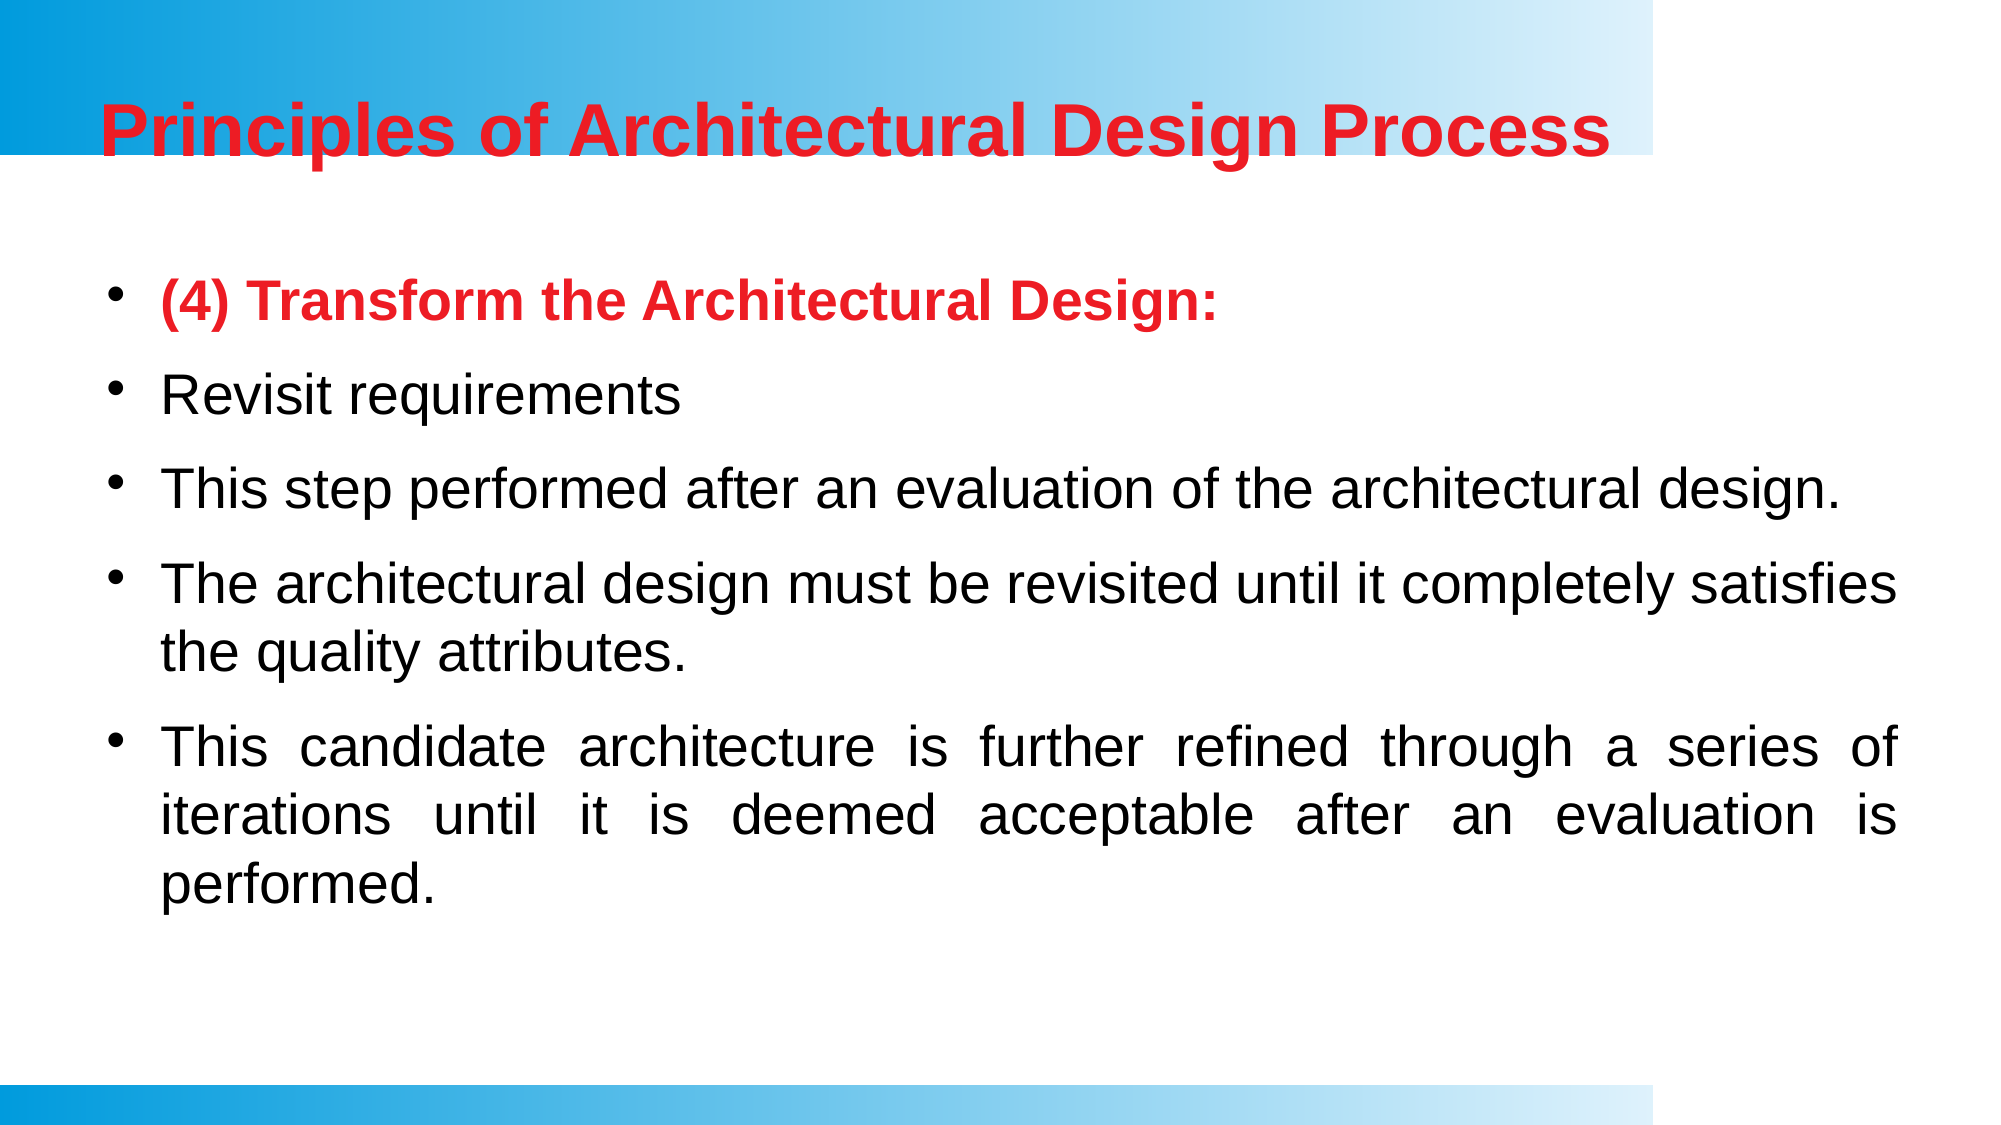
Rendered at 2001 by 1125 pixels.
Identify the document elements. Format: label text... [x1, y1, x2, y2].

list (4) Transform the Architectural Design: Revisit requirements This step performed after an evaluation of the architectural design. The architectural design must be revisited until it completely satisfies the quality attributes. This candidate architecture is further refined through a series of iterations until it is deemed acceptable after an evaluation is performed. [99, 263, 1900, 916]
title Principles of Architectural Design Process [99, 33, 1900, 221]
